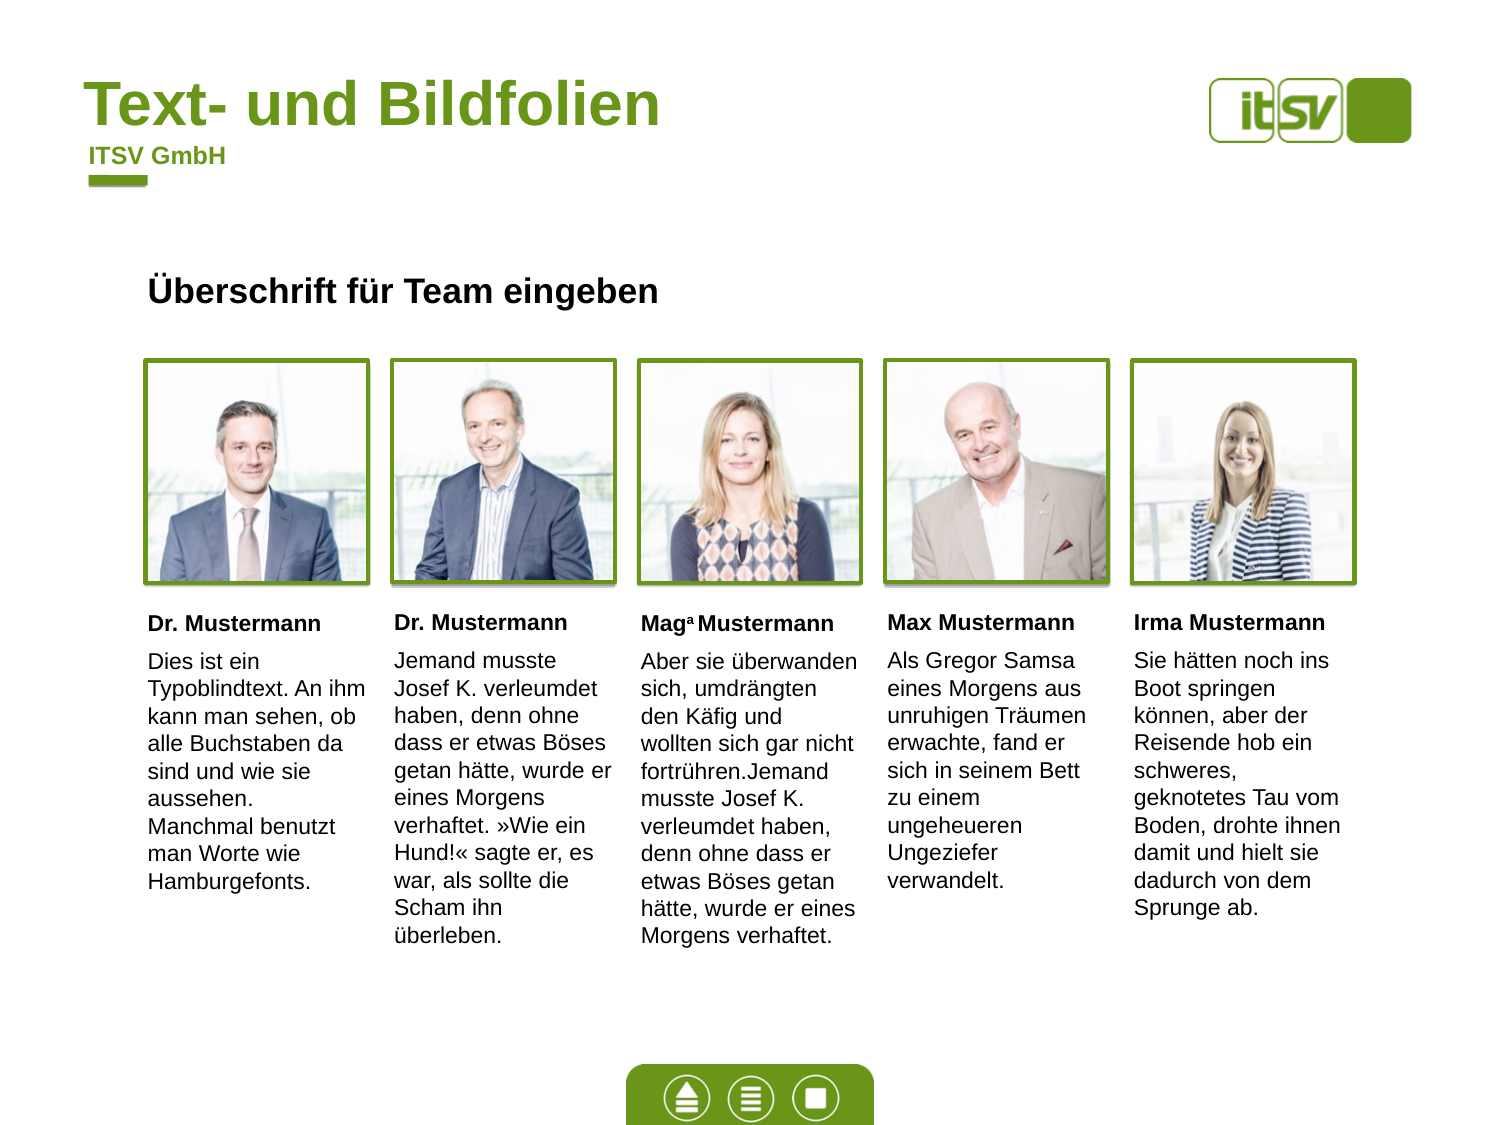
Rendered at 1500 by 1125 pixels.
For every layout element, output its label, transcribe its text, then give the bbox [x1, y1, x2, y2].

list Max Mustermann Als Gregor Samsa eines Morgens aus unruhigen Träumen erwachte, fand er sich in seinem Bett zu einem ungeheueren Ungeziefer verwandelt. [887, 607, 1106, 664]
picture [1133, 362, 1353, 582]
list Maga Mustermann Aber sie überwanden sich, umdrängten den Käfig und wollten sich gar nicht fortrühren.Jemand musste Josef K. verleumdet haben, denn ohne dass er etwas Böses getan hätte, wurde er eines Morgens verhaftet. [640, 608, 860, 665]
picture [1209, 78, 1412, 143]
subtitle Überschrift für Team eingeben [147, 268, 1353, 312]
title Text- und Bildfolien [83, 62, 1191, 139]
picture [887, 361, 1106, 581]
picture [147, 362, 367, 582]
list Irma Mustermann Sie hätten noch ins Boot springen können, aber der Reisende hob ein schweres, geknotetes Tau vom Boden, drohte ihnen damit und hielt sie dadurch von dem Sprunge ab. [1133, 607, 1353, 664]
list Dr. Mustermann Jemand musste Josef K. verleumdet haben, denn ohne dass er etwas Böses getan hätte, wurde er eines Morgens verhaftet. »Wie ein Hund!« sagte er, es war, als sollte die Scham ihn überleben. [394, 607, 613, 664]
picture [626, 1064, 874, 1125]
picture [640, 362, 860, 582]
list Dr. Mustermann Dies ist ein Typoblindtext. An ihm kann man sehen, ob alle Buchstaben da sind und wie sie aussehen. Manchmal benutzt man Worte wie Hamburgefonts. [147, 608, 367, 908]
picture [394, 361, 613, 581]
